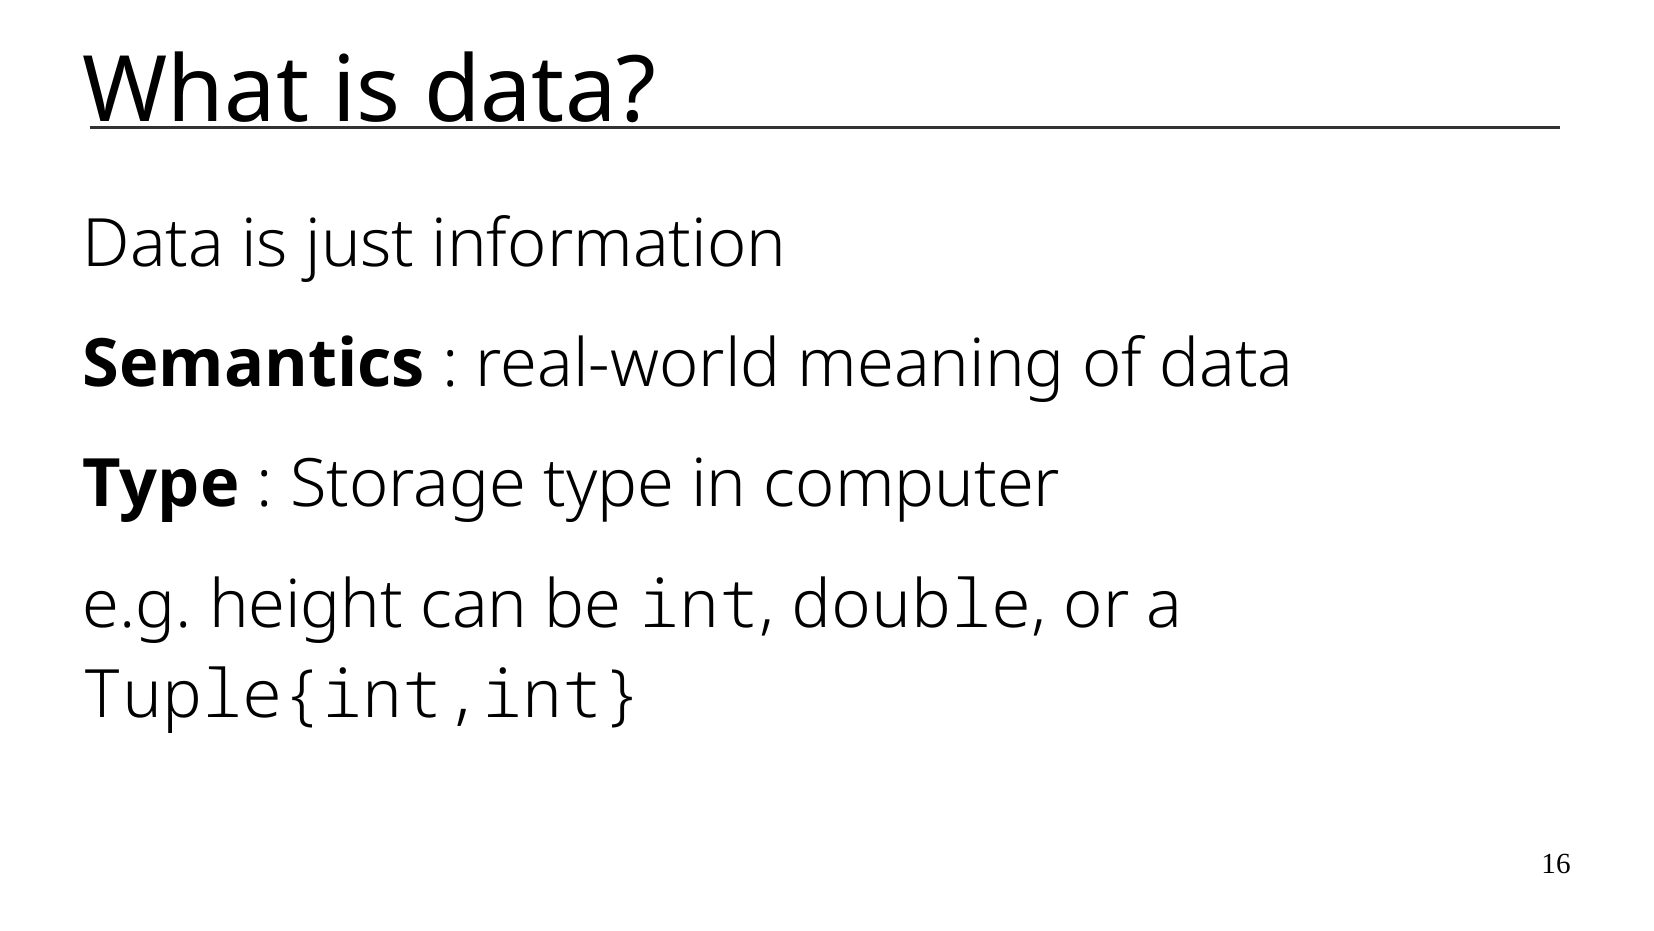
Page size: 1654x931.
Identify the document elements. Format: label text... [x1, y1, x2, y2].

title What is data? [82, 32, 1571, 140]
list Data is just information Semantics : real-world meaning of data Type : Storage type in computer e.g. height can be int, double, or a Tuple{int,int} [82, 195, 1571, 811]
